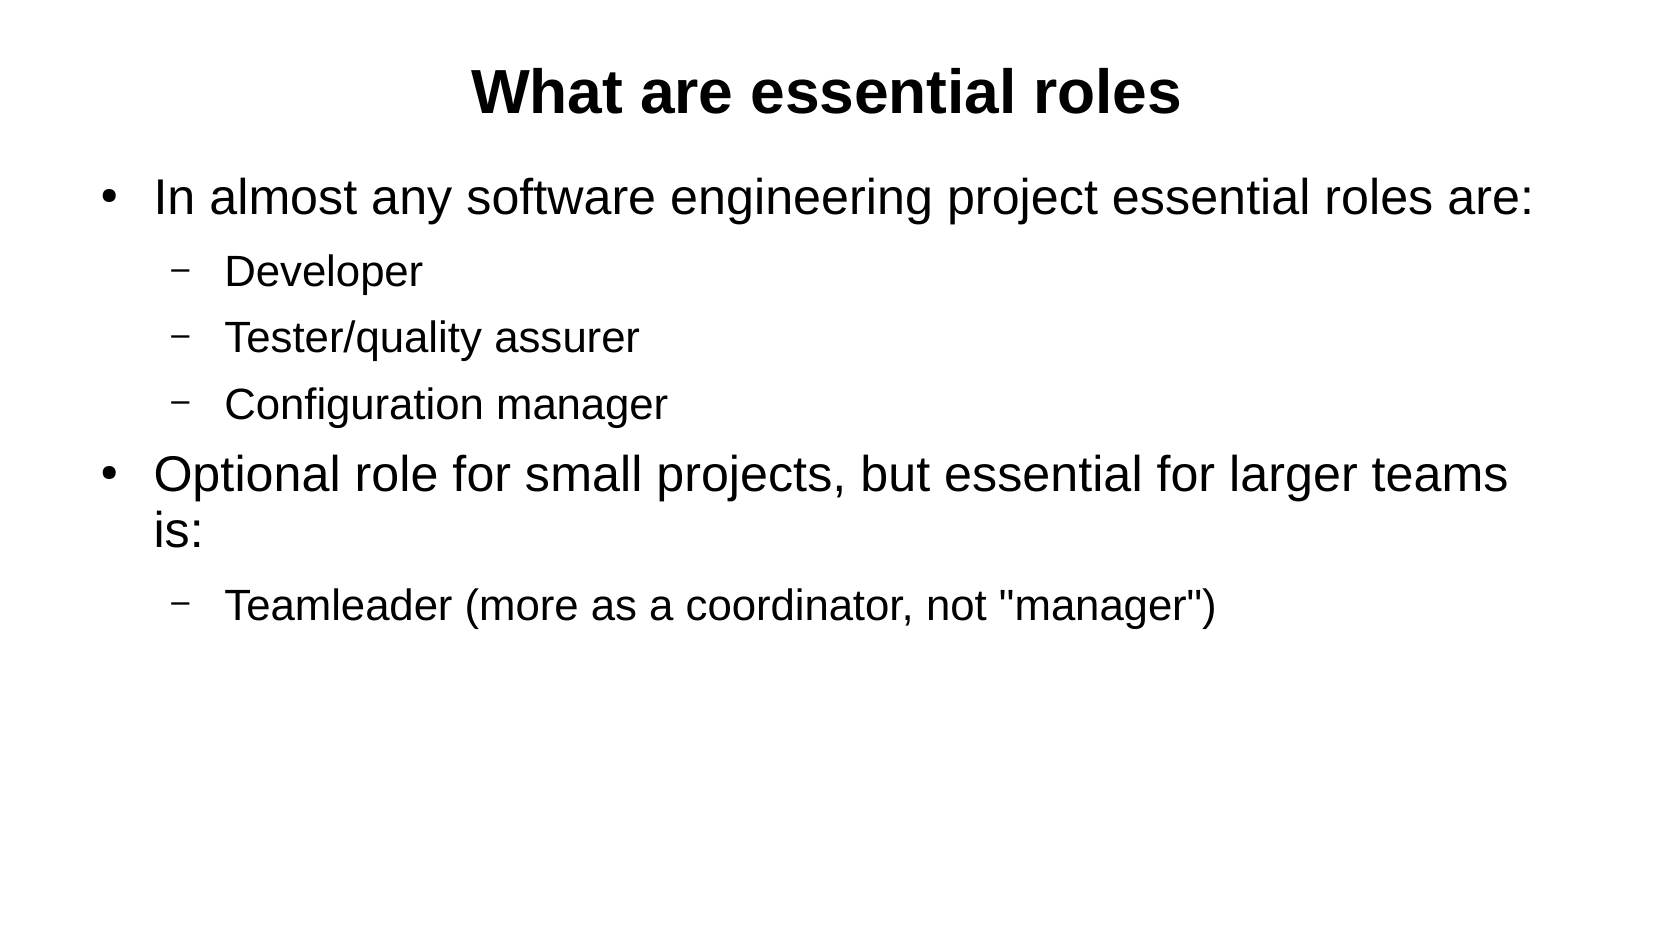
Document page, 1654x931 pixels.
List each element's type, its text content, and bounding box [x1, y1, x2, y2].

title What are essential roles [82, 37, 1571, 147]
list In almost any software engineering project essential roles are: Developer Tester/quality assurer Configuration manager Optional role for small projects, but essential for larger teams is: Teamleader (more as a coordinator, not "manager") [82, 168, 1538, 889]
